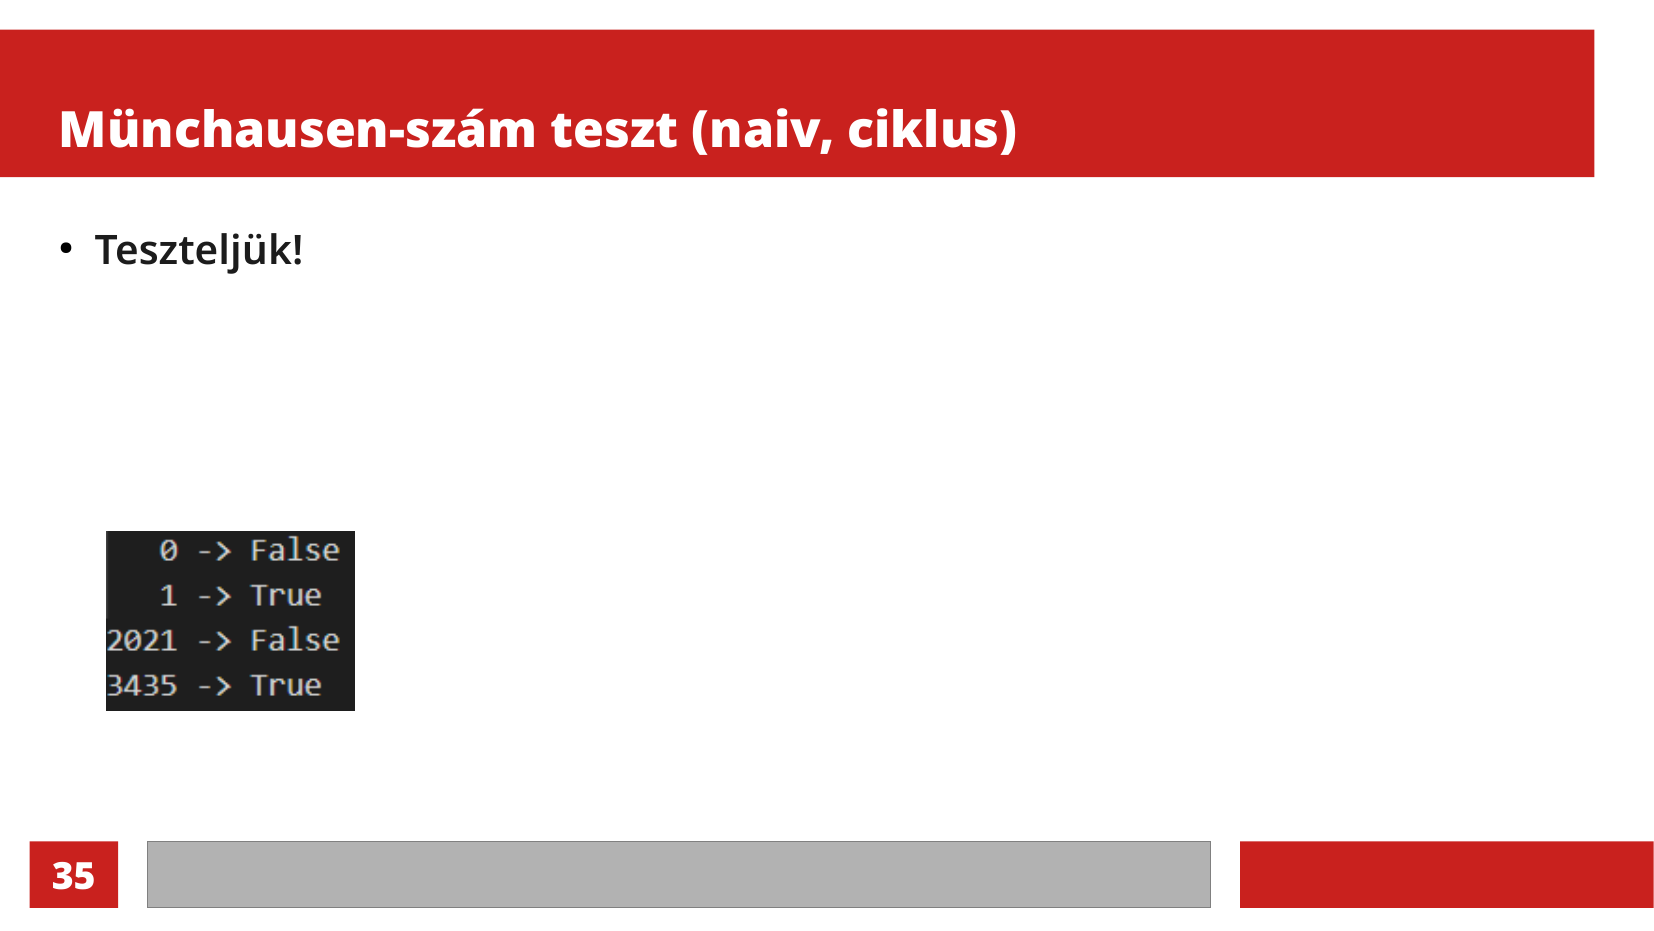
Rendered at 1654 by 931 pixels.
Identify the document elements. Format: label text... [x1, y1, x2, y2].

picture [106, 531, 355, 711]
list Teszteljük! [59, 221, 1565, 473]
title Münchausen-szám teszt (naiv, ciklus) [59, 44, 1595, 163]
